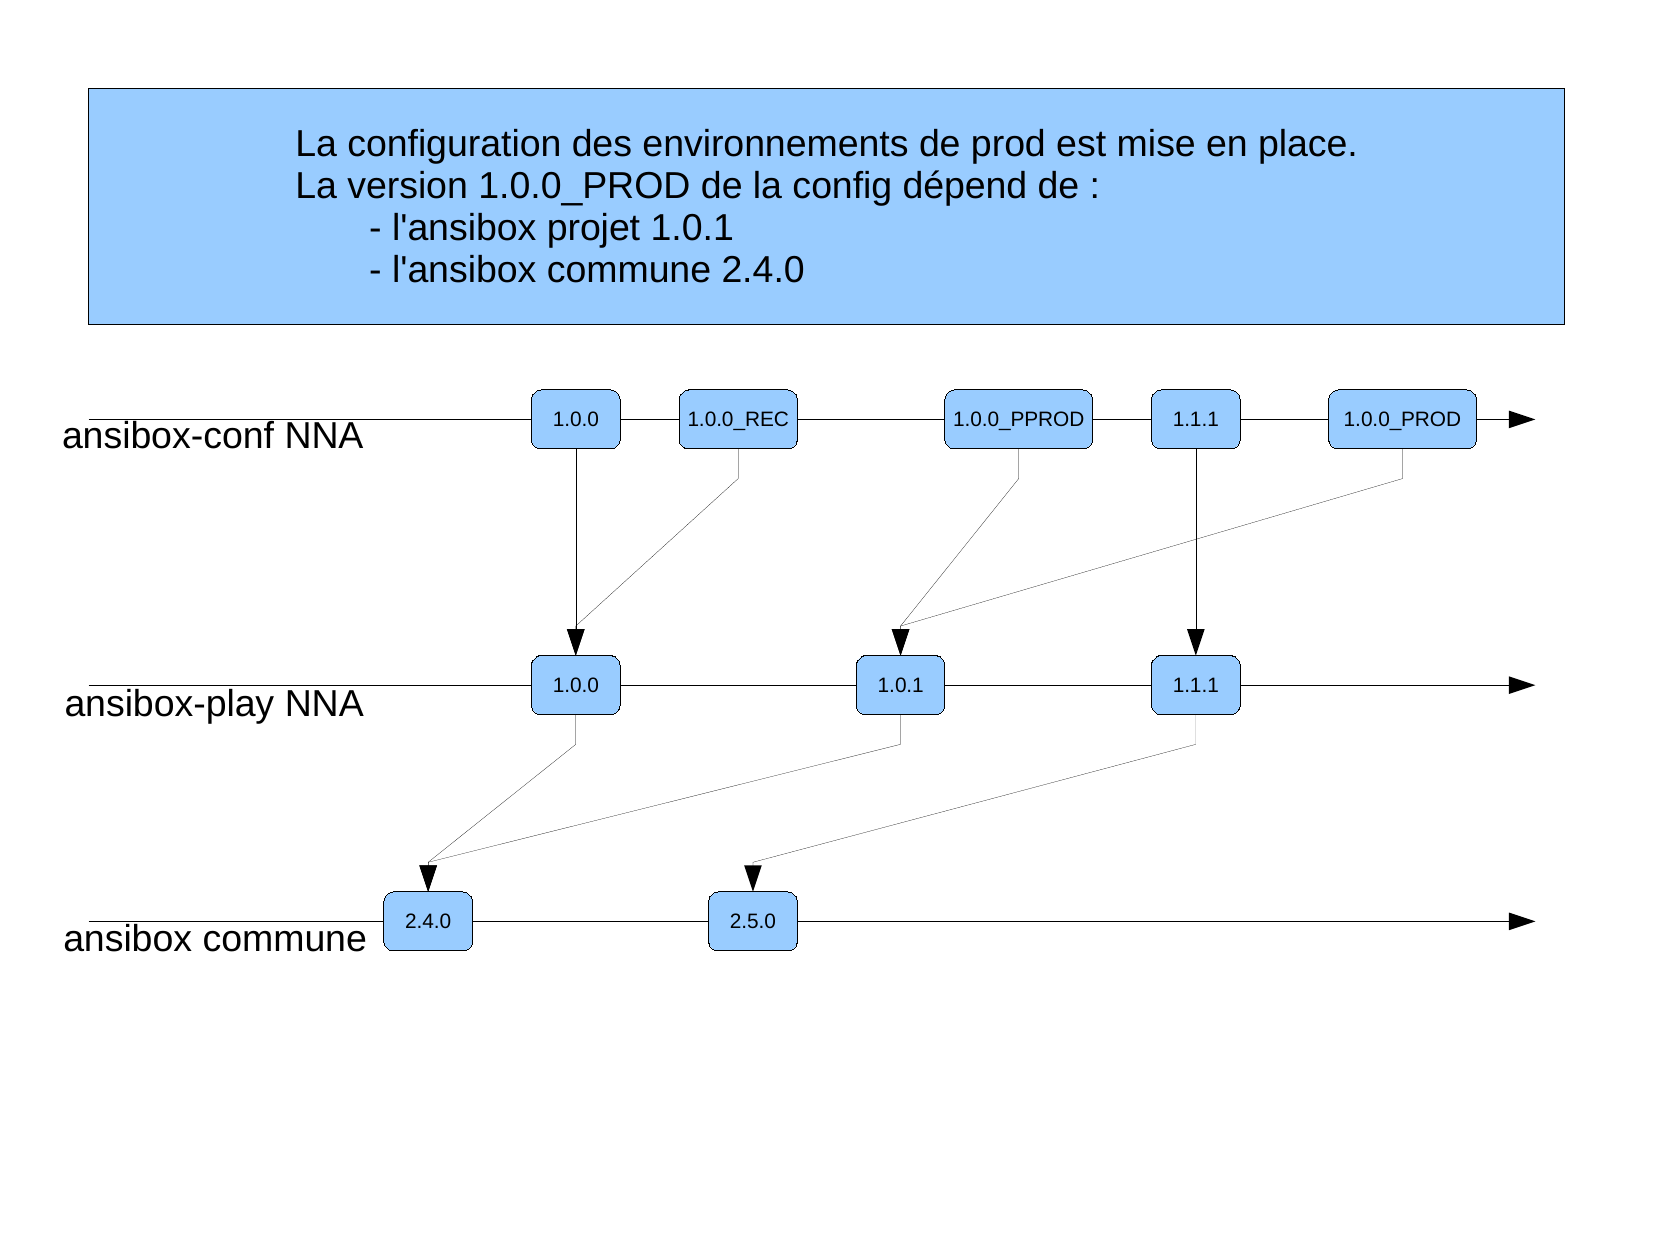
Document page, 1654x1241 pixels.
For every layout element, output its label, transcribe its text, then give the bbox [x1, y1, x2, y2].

text_box 1.0.0_REC [679, 389, 798, 449]
text_box 1.0.0_PPROD [944, 389, 1093, 449]
text_box 2.5.0 [708, 891, 798, 951]
text_box 1.1.1 [1151, 389, 1241, 449]
text_box ansibox commune [48, 909, 382, 967]
text_box ansibox-play NNA [49, 675, 378, 733]
text_box La configuration des environnements de prod est mise en place. La version 1.0.0_PROD de la config dépend de : - l'ansibox projet 1.0.1 - l'ansibox commune 2.4.0 [88, 88, 1565, 325]
text_box 1.0.0 [531, 655, 621, 715]
text_box 1.1.1 [1151, 655, 1241, 715]
text_box 1.0.0 [531, 389, 621, 449]
text_box 1.0.1 [856, 655, 945, 715]
text_box 1.0.0_PROD [1328, 389, 1477, 449]
text_box 2.4.0 [383, 891, 473, 951]
text_box ansibox-conf NNA [47, 407, 379, 465]
